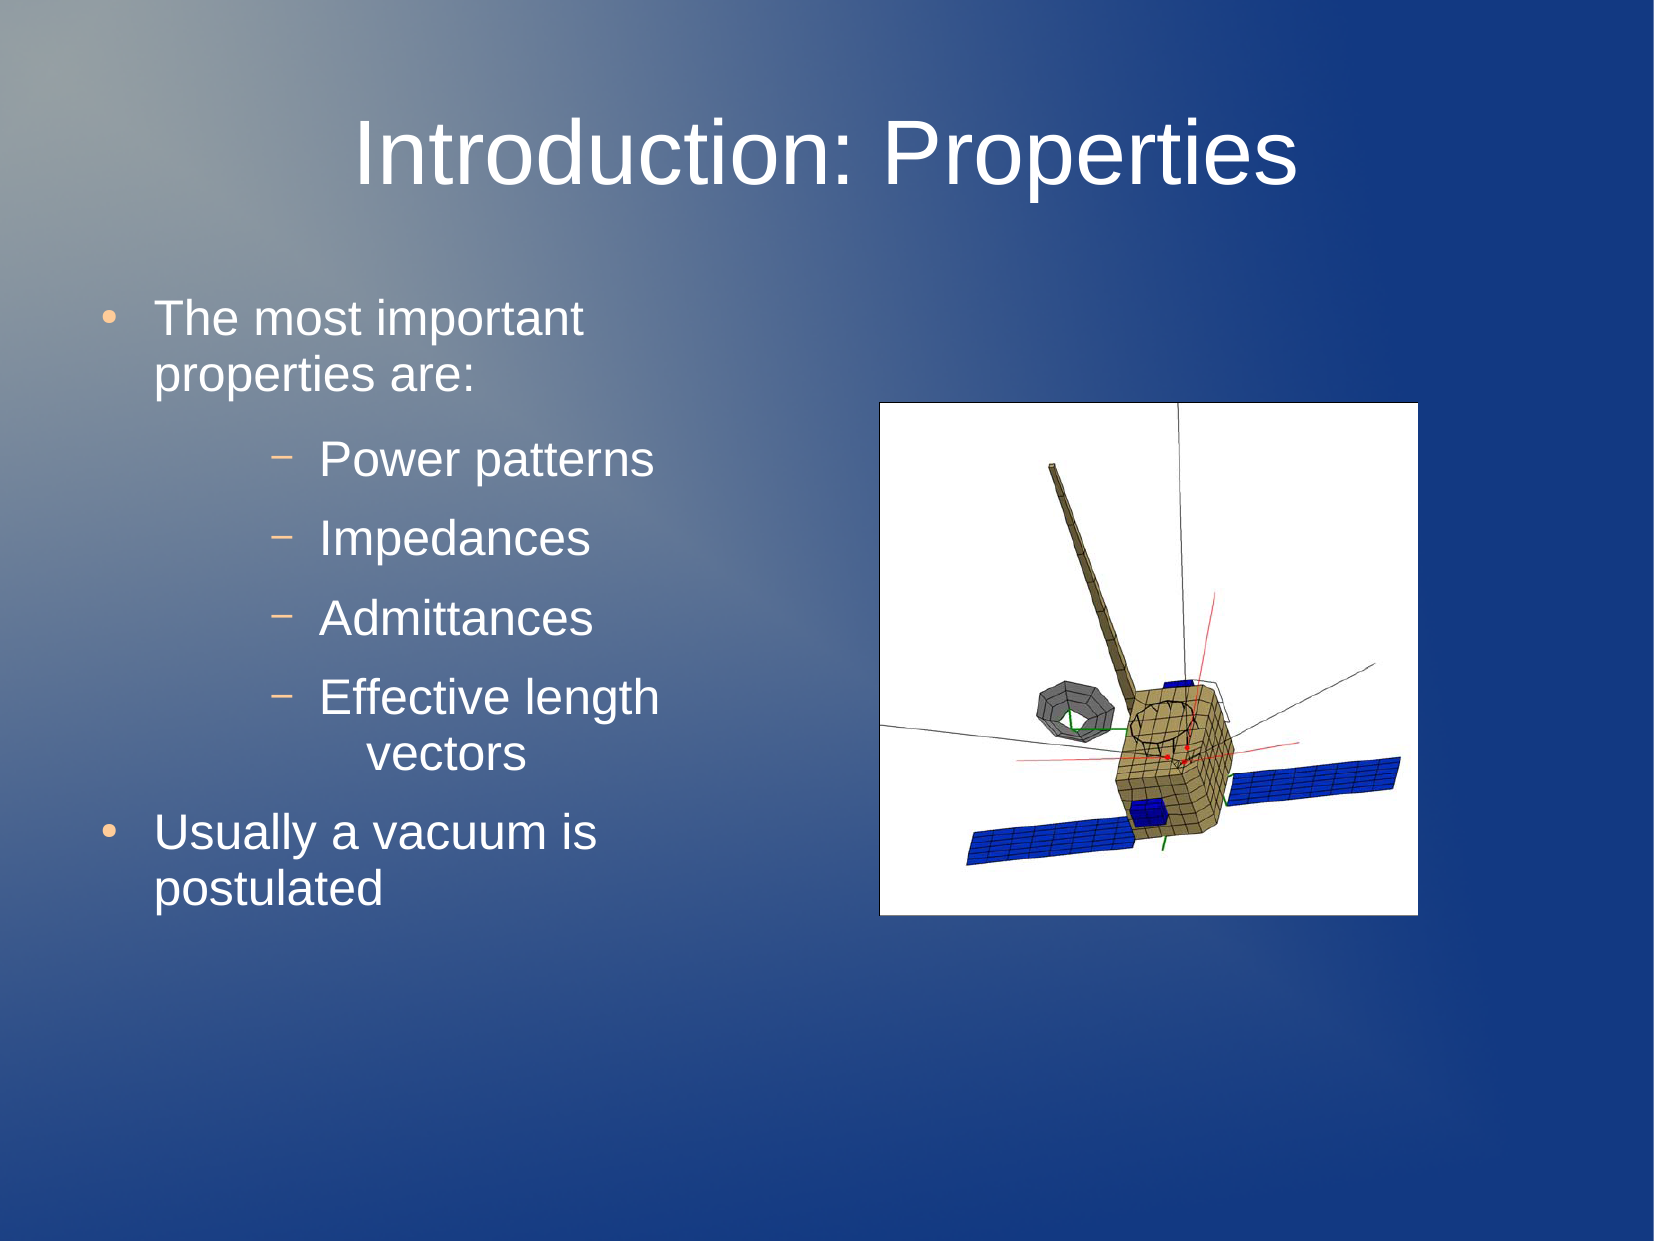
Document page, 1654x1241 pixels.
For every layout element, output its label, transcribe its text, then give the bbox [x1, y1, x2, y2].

title Introduction: Properties [82, 49, 1571, 257]
picture [0, 0, 1654, 1241]
list The most important properties are: Power patterns Impedances Admittances Effective length vectors Usually a vacuum is postulated [82, 290, 809, 1094]
